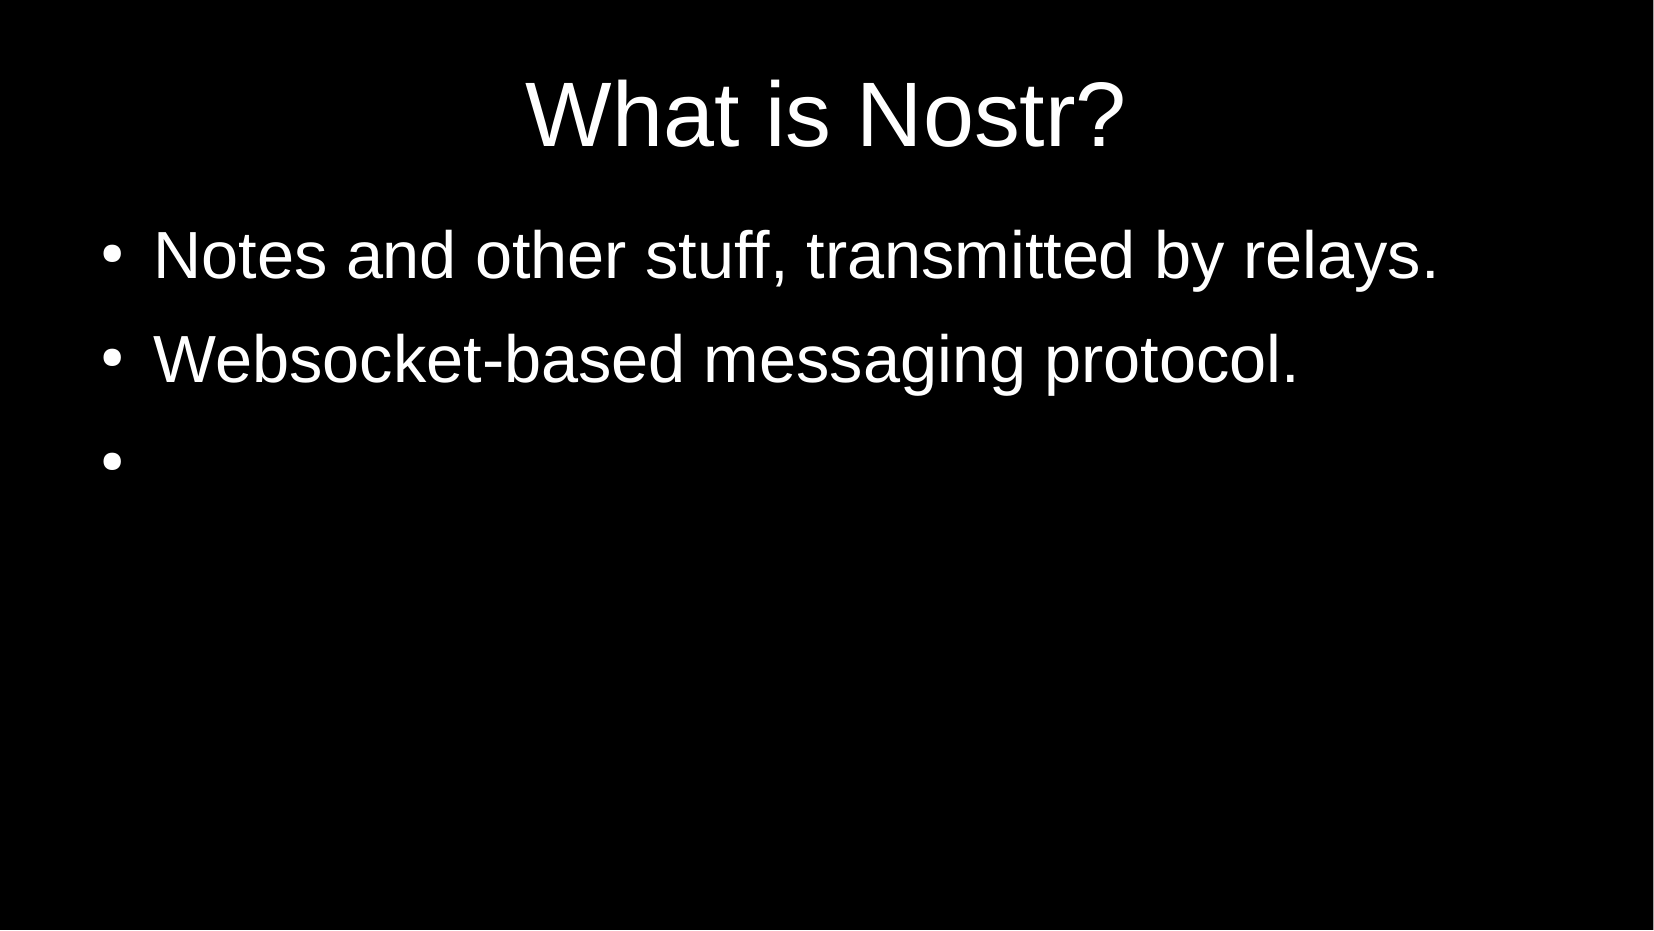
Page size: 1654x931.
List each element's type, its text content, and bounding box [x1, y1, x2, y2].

title What is Nostr? [82, 37, 1571, 193]
list Notes and other stuff, transmitted by relays. Websocket-based messaging protocol. [82, 217, 1571, 758]
